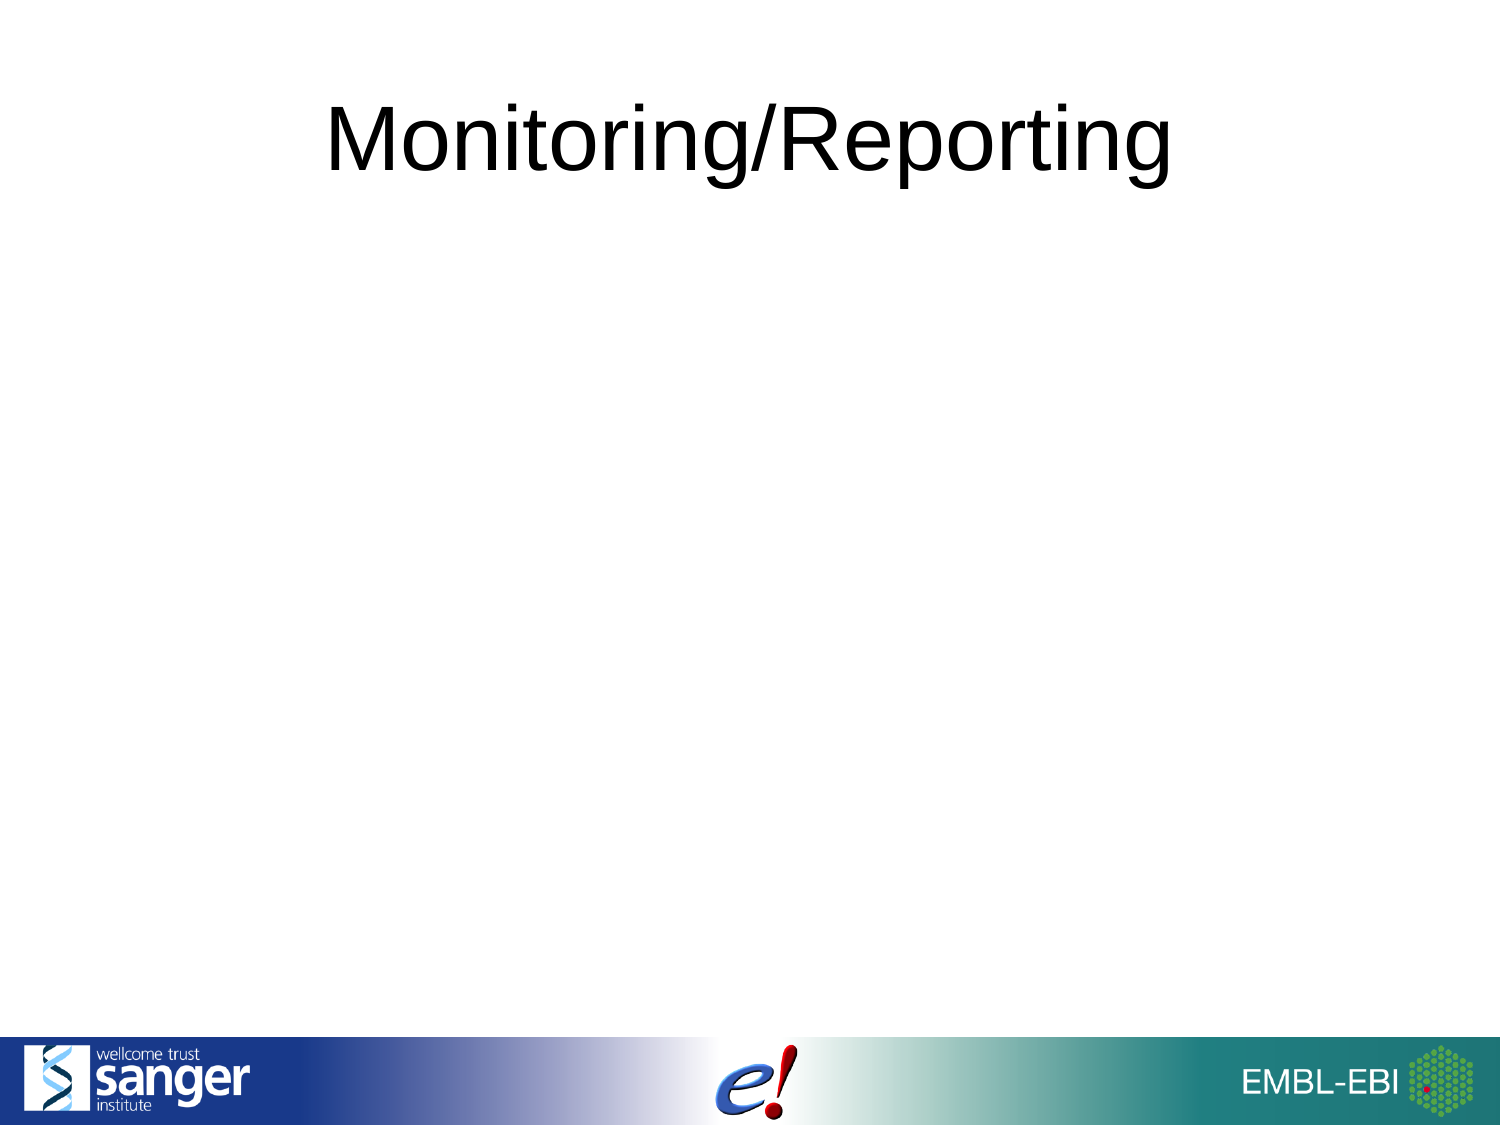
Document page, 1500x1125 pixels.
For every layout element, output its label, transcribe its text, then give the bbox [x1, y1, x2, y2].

picture [0, 1037, 1500, 1125]
title Monitoring/Reporting [75, 44, 1425, 233]
